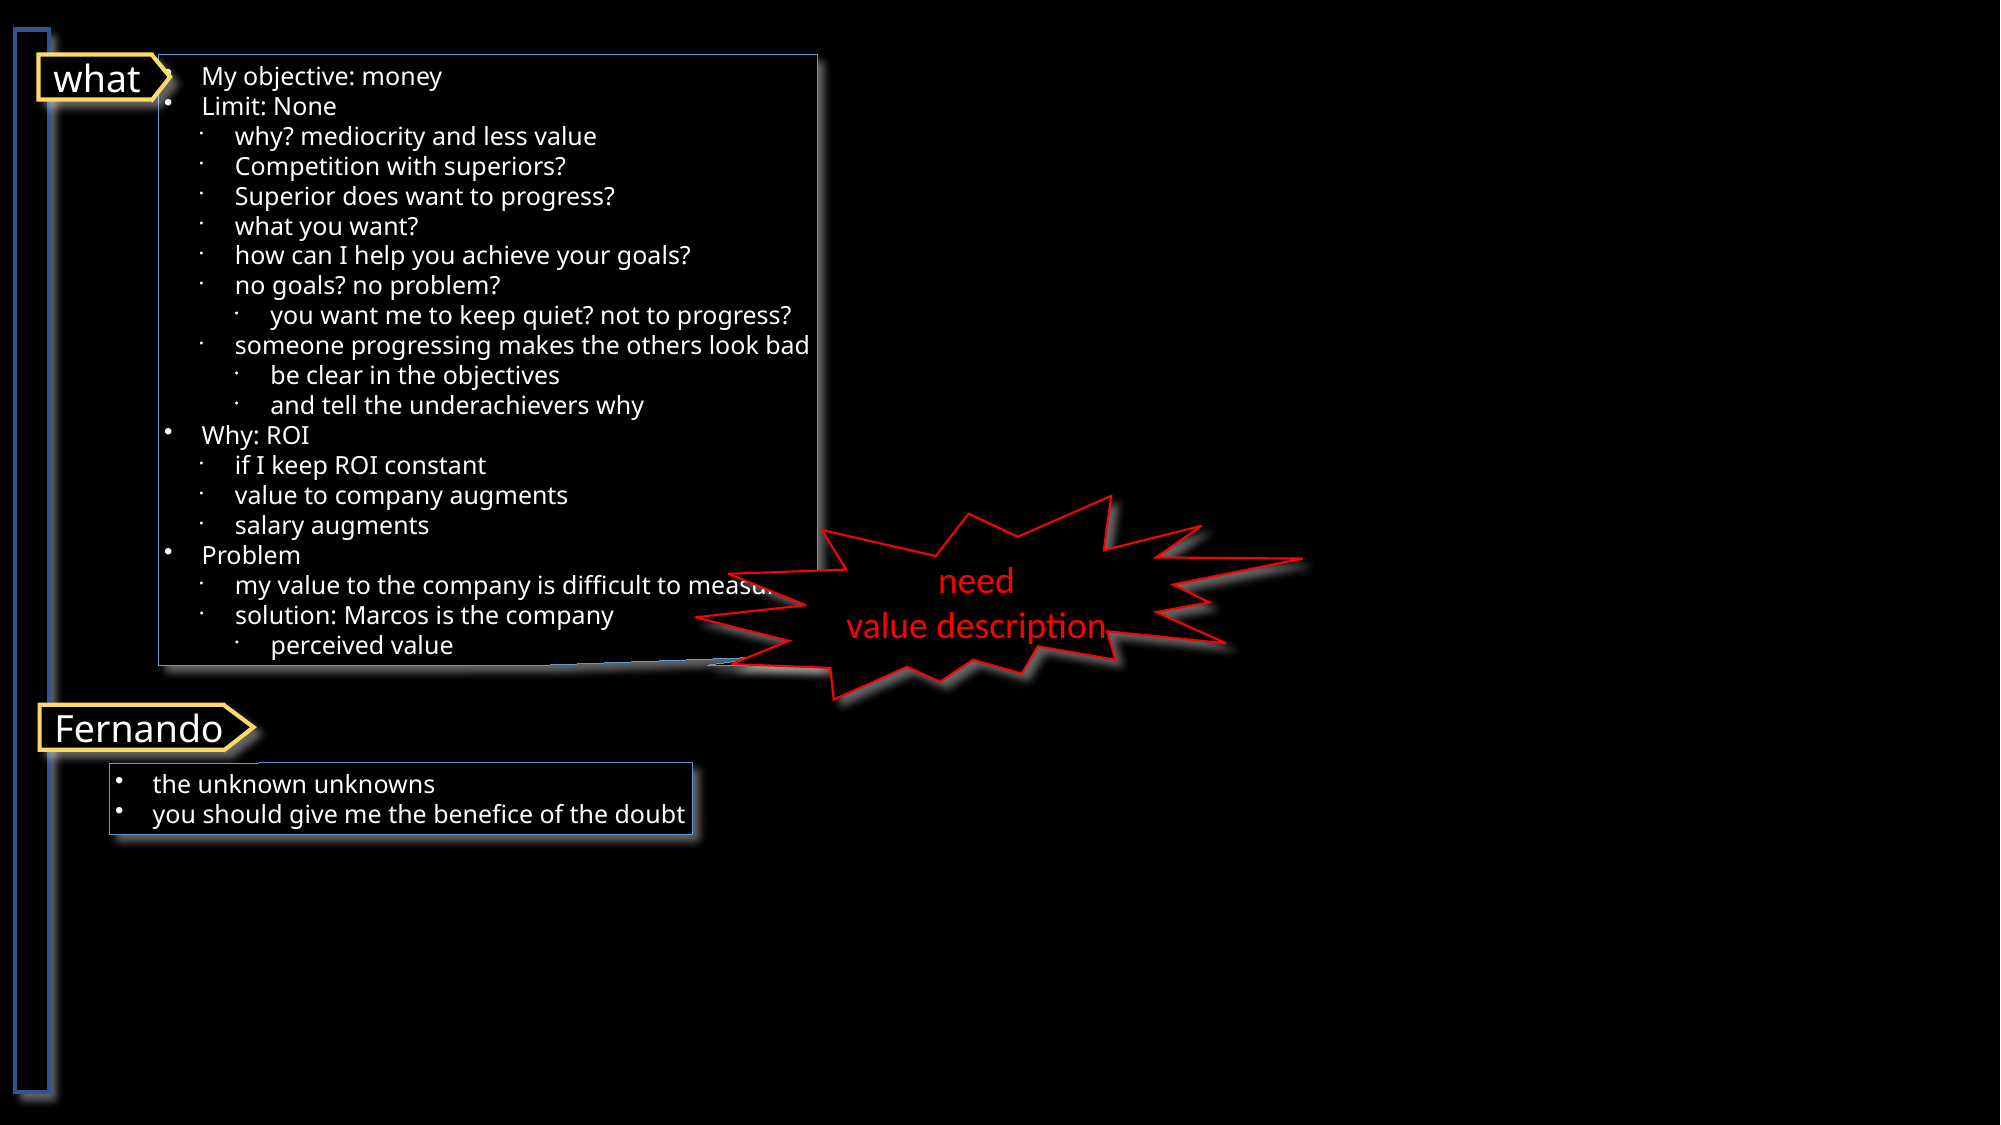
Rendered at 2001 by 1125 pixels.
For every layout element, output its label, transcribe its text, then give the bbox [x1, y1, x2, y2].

text_box [14, 29, 49, 1093]
text_box the unknown unknowns you should give me the benefice of the doubt [109, 762, 693, 835]
text_box Fernando [39, 704, 254, 750]
text_box My objective: money Limit: None why? mediocrity and less value Competition with superiors? Superior does want to progress? what you want? how can I help you achieve your goals? no goals? no problem? you want me to keep quiet? not to progress? someone progressing makes the others look bad be clear in the objectives and tell the underachievers why Why: ROI if I keep ROI constant value to company augments salary augments Problem my value to the company is difficult to measure solution: Marcos is the company perceived value [158, 54, 818, 666]
text_box need value description [695, 495, 1303, 700]
text_box what [38, 54, 171, 100]
